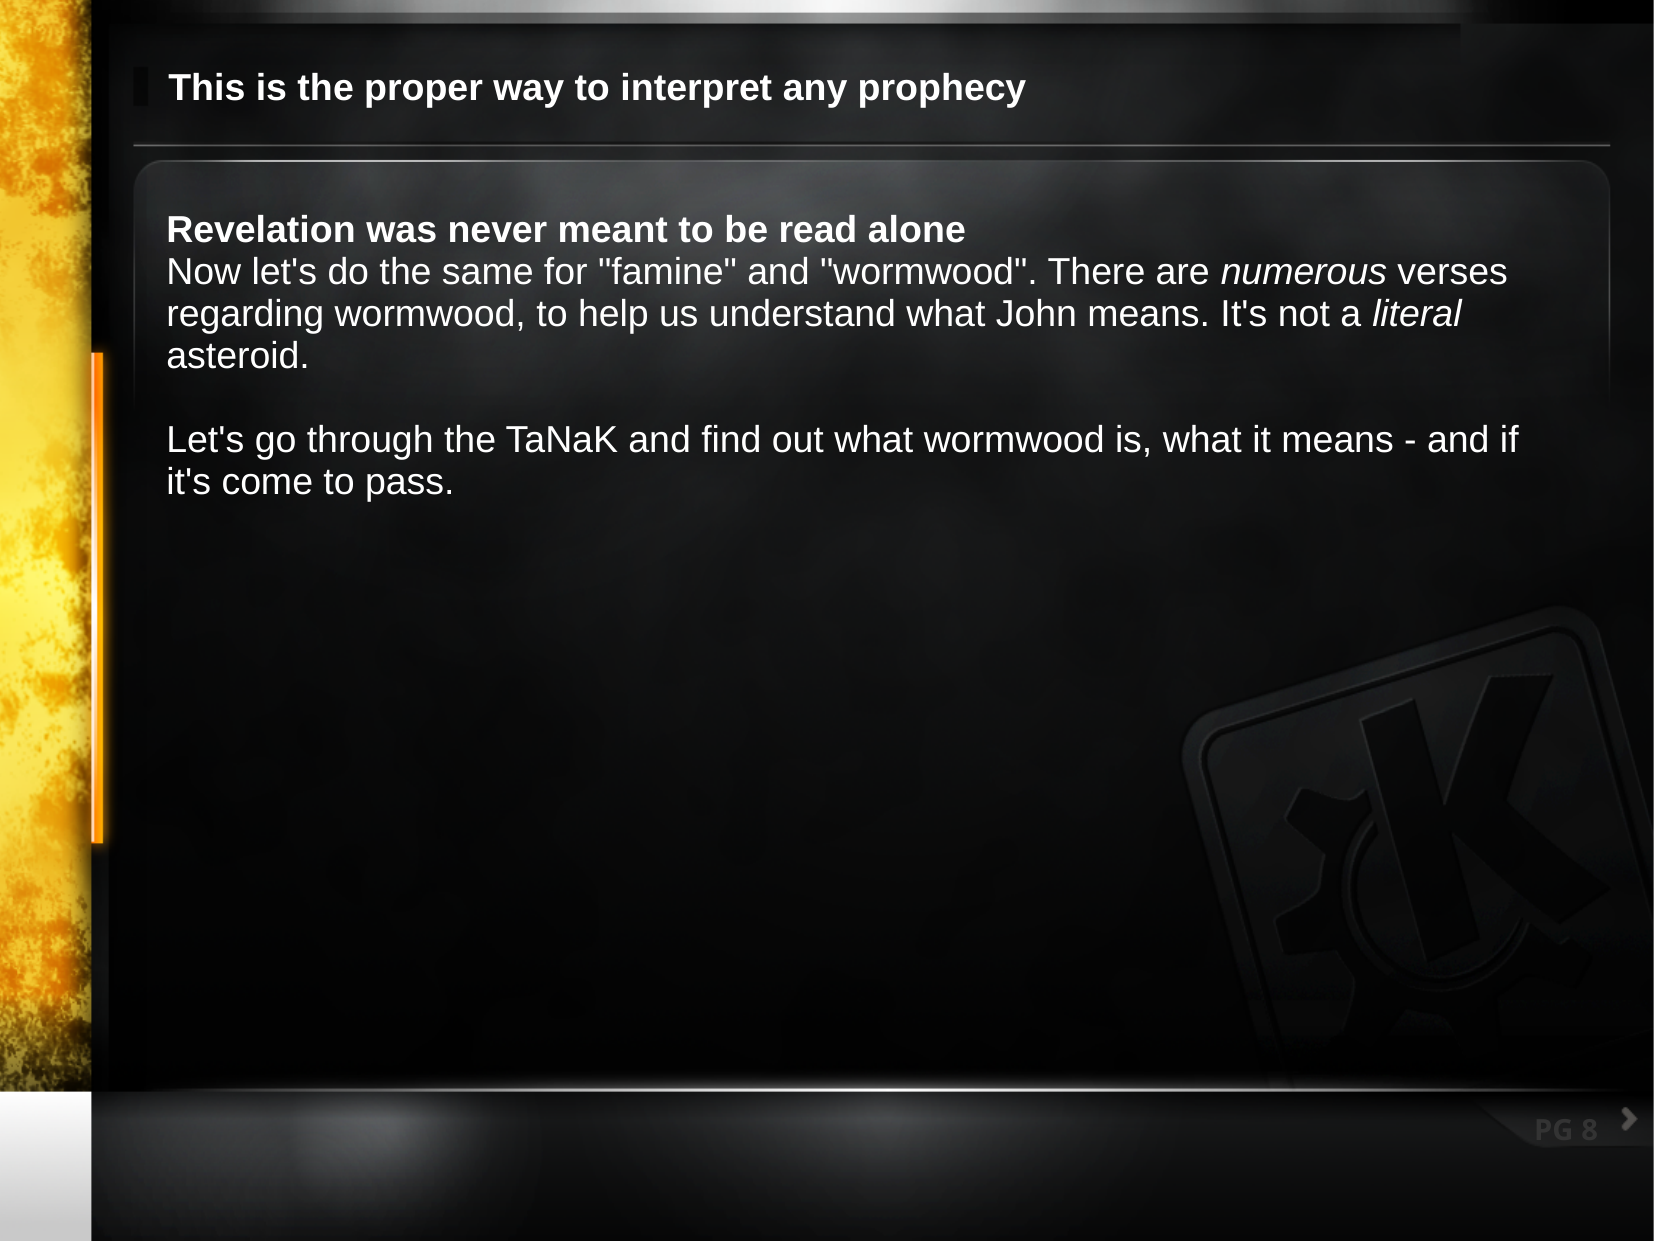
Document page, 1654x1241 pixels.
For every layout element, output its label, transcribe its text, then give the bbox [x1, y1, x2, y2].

title This is the proper way to interpret any prophecy [153, 59, 1589, 119]
list Revelation was never meant to be read alone Now let's do the same for "famine" and "wormwood". There are numerous verses regarding wormwood, to help us understand what John means. It's not a literal asteroid. Let's go through the TaNaK and find out what wormwood is, what it means - and if it's come to pass. [151, 200, 1587, 995]
picture [0, 0, 1654, 1241]
